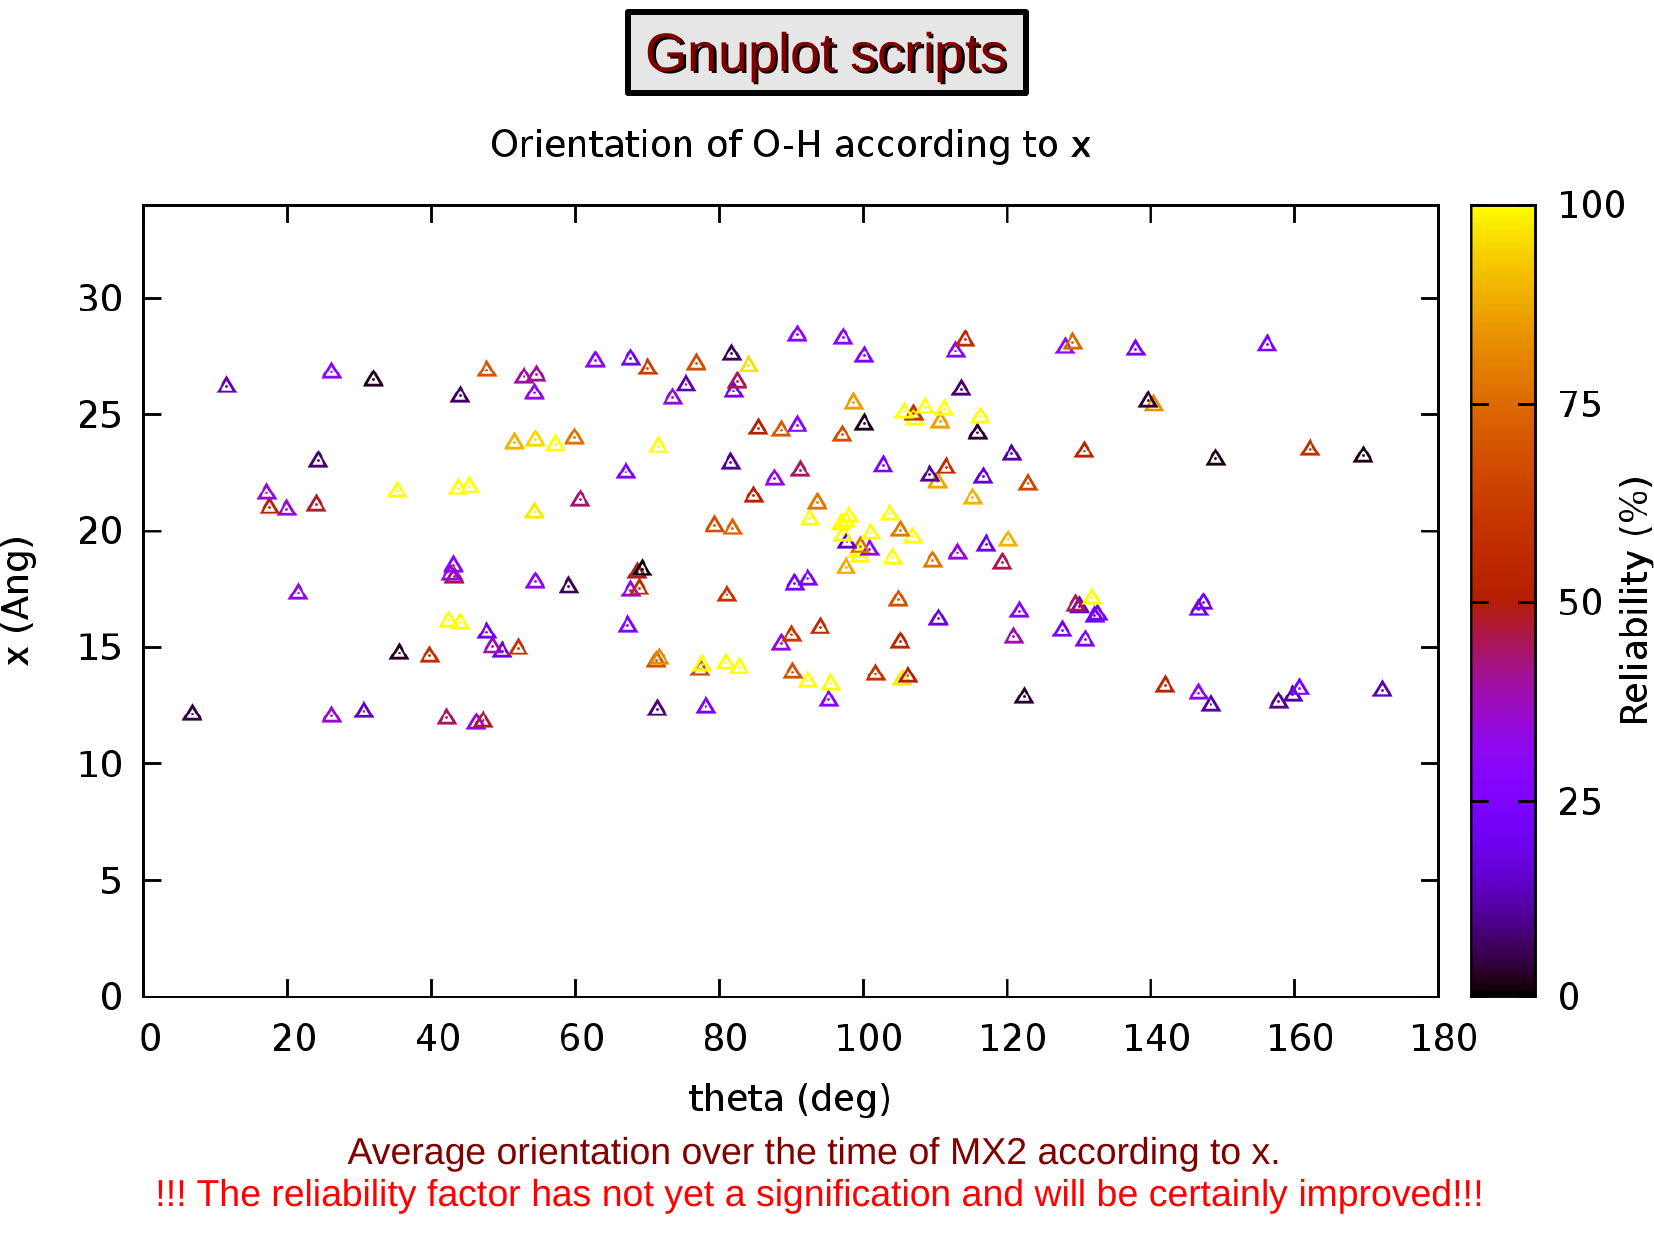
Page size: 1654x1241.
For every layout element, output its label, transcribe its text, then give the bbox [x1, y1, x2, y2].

picture [0, 129, 1654, 1118]
text_box Gnuplot scripts [627, 11, 1026, 94]
text_box Average orientation over the time of MX2 according to x. !!! The reliability factor has not yet a signification and will be certainly improved!!! [140, 1123, 1514, 1229]
